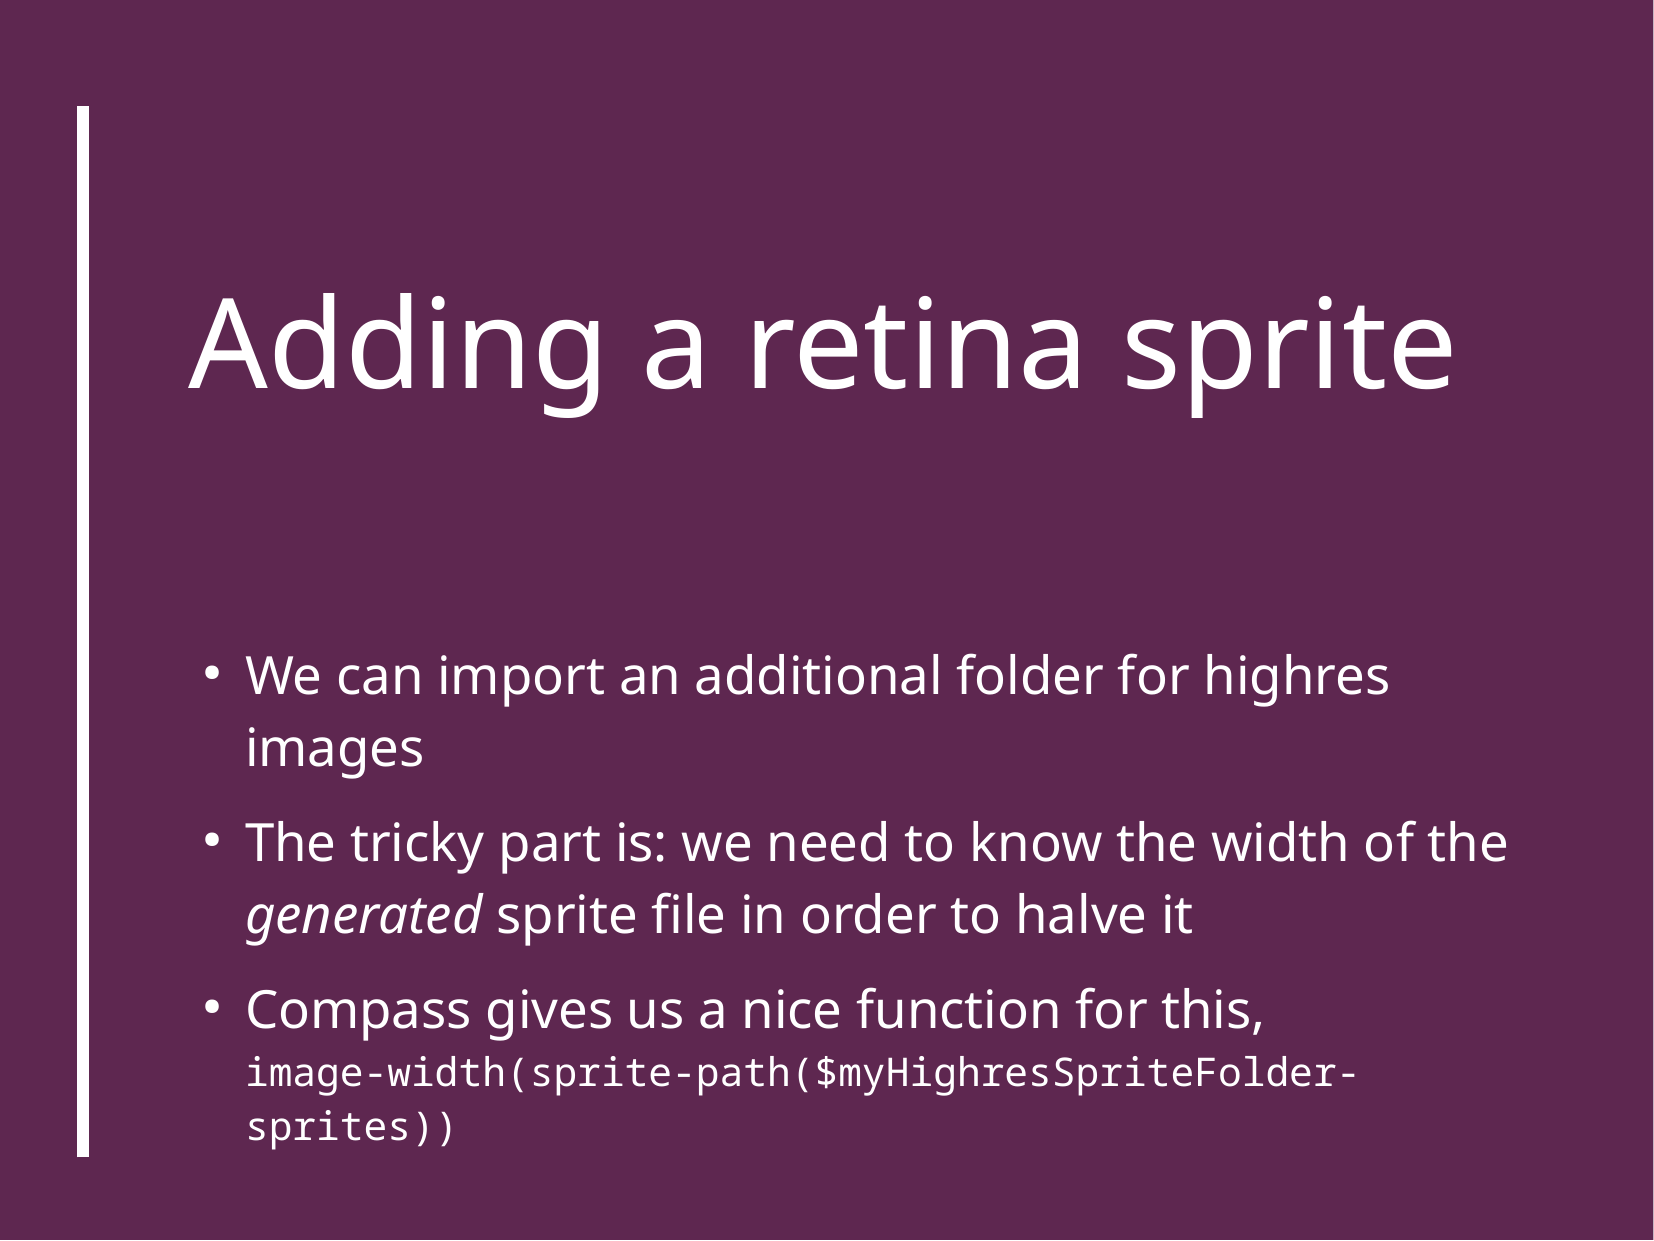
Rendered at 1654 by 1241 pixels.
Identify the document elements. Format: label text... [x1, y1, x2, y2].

title Adding a retina sprite [188, 236, 1571, 444]
list We can import an additional folder for highres images The tricky part is: we need to know the width of the generated sprite file in order to halve it Compass gives us a nice function for this, image-width(sprite-path($myHighresSpriteFolder-sprites)) [188, 637, 1571, 1158]
